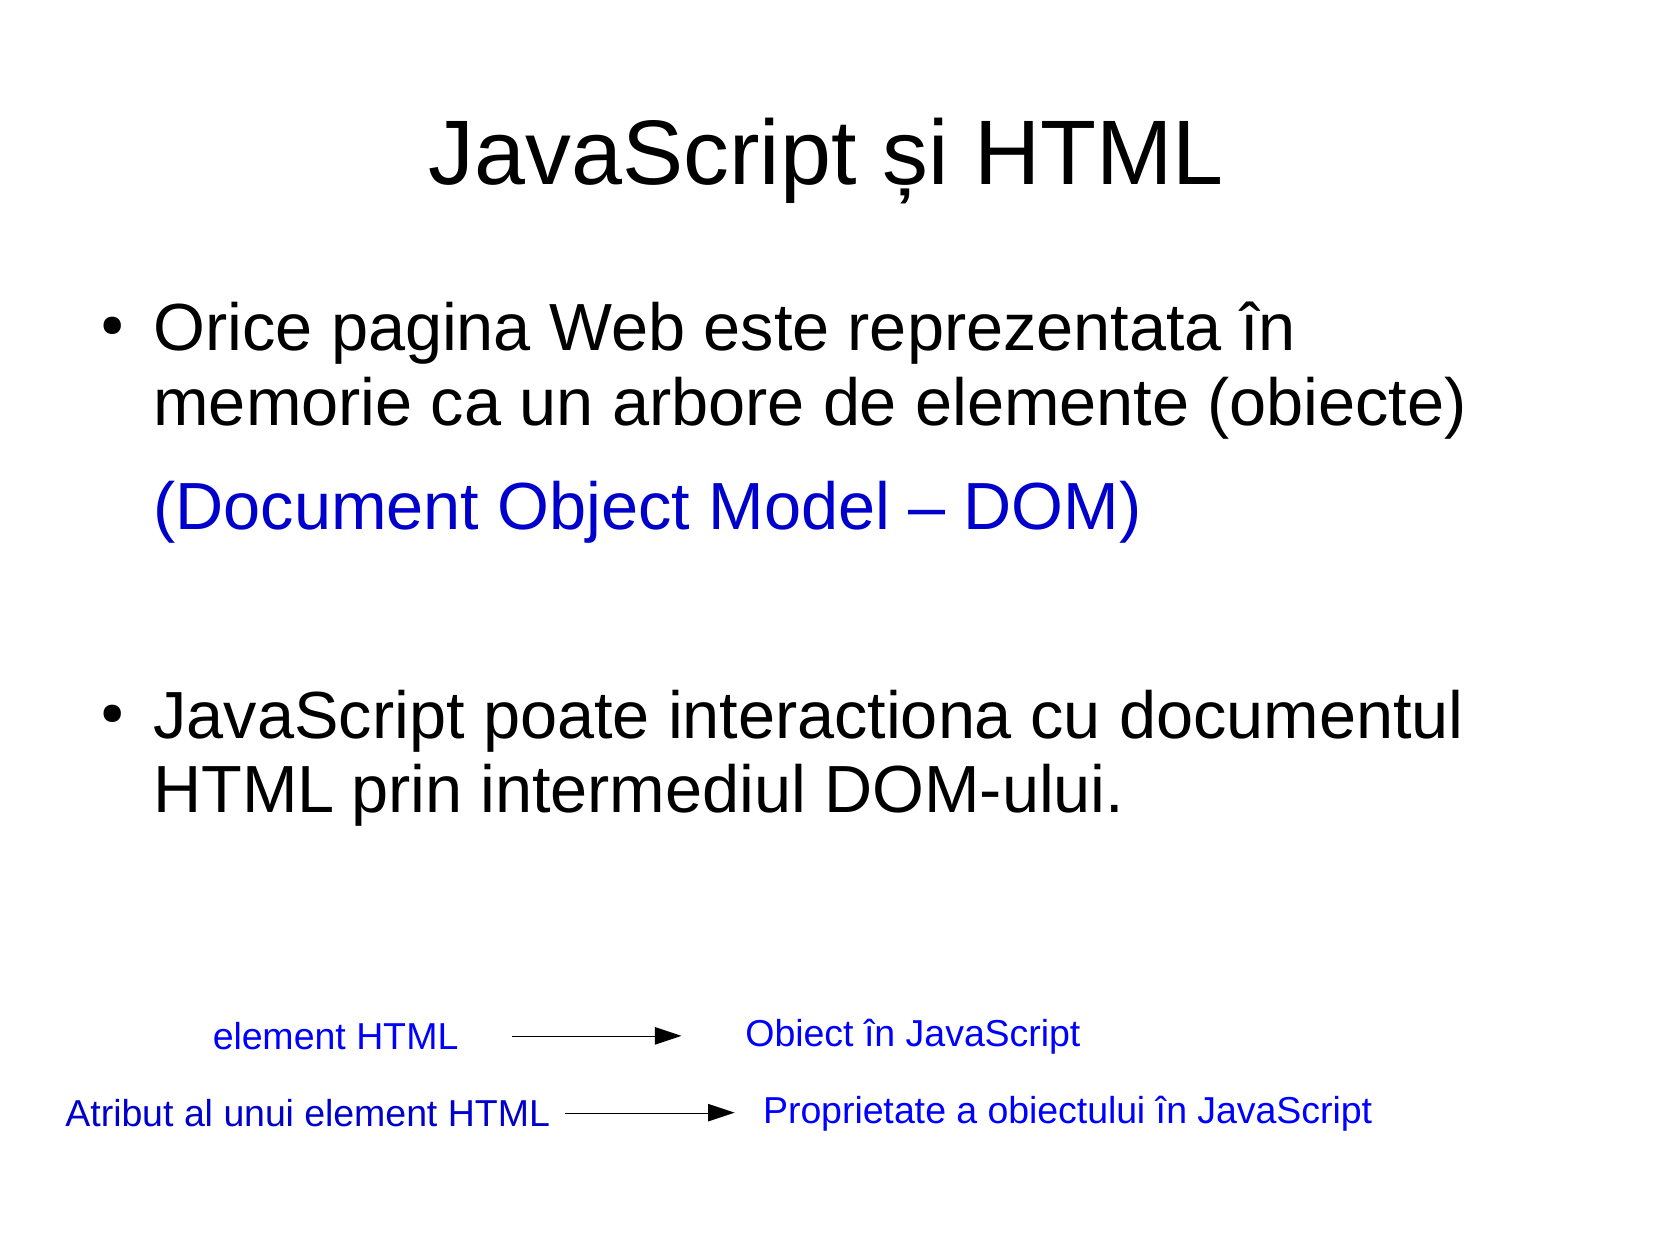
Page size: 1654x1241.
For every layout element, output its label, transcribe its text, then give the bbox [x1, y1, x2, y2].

list Orice pagina Web este reprezentata în memorie ca un arbore de elemente (obiecte) (Document Object Model – DOM) JavaScript poate interactiona cu documentul HTML prin intermediul DOM-ului. [82, 290, 1571, 1010]
title JavaScript și HTML [82, 49, 1571, 257]
text_box Obiect în JavaScript [730, 1004, 1096, 1062]
text_box element HTML [198, 1008, 494, 1066]
text_box Atribut al unui element HTML [50, 1085, 585, 1143]
text_box Proprietate a obiectului în JavaScript [748, 1081, 1388, 1139]
